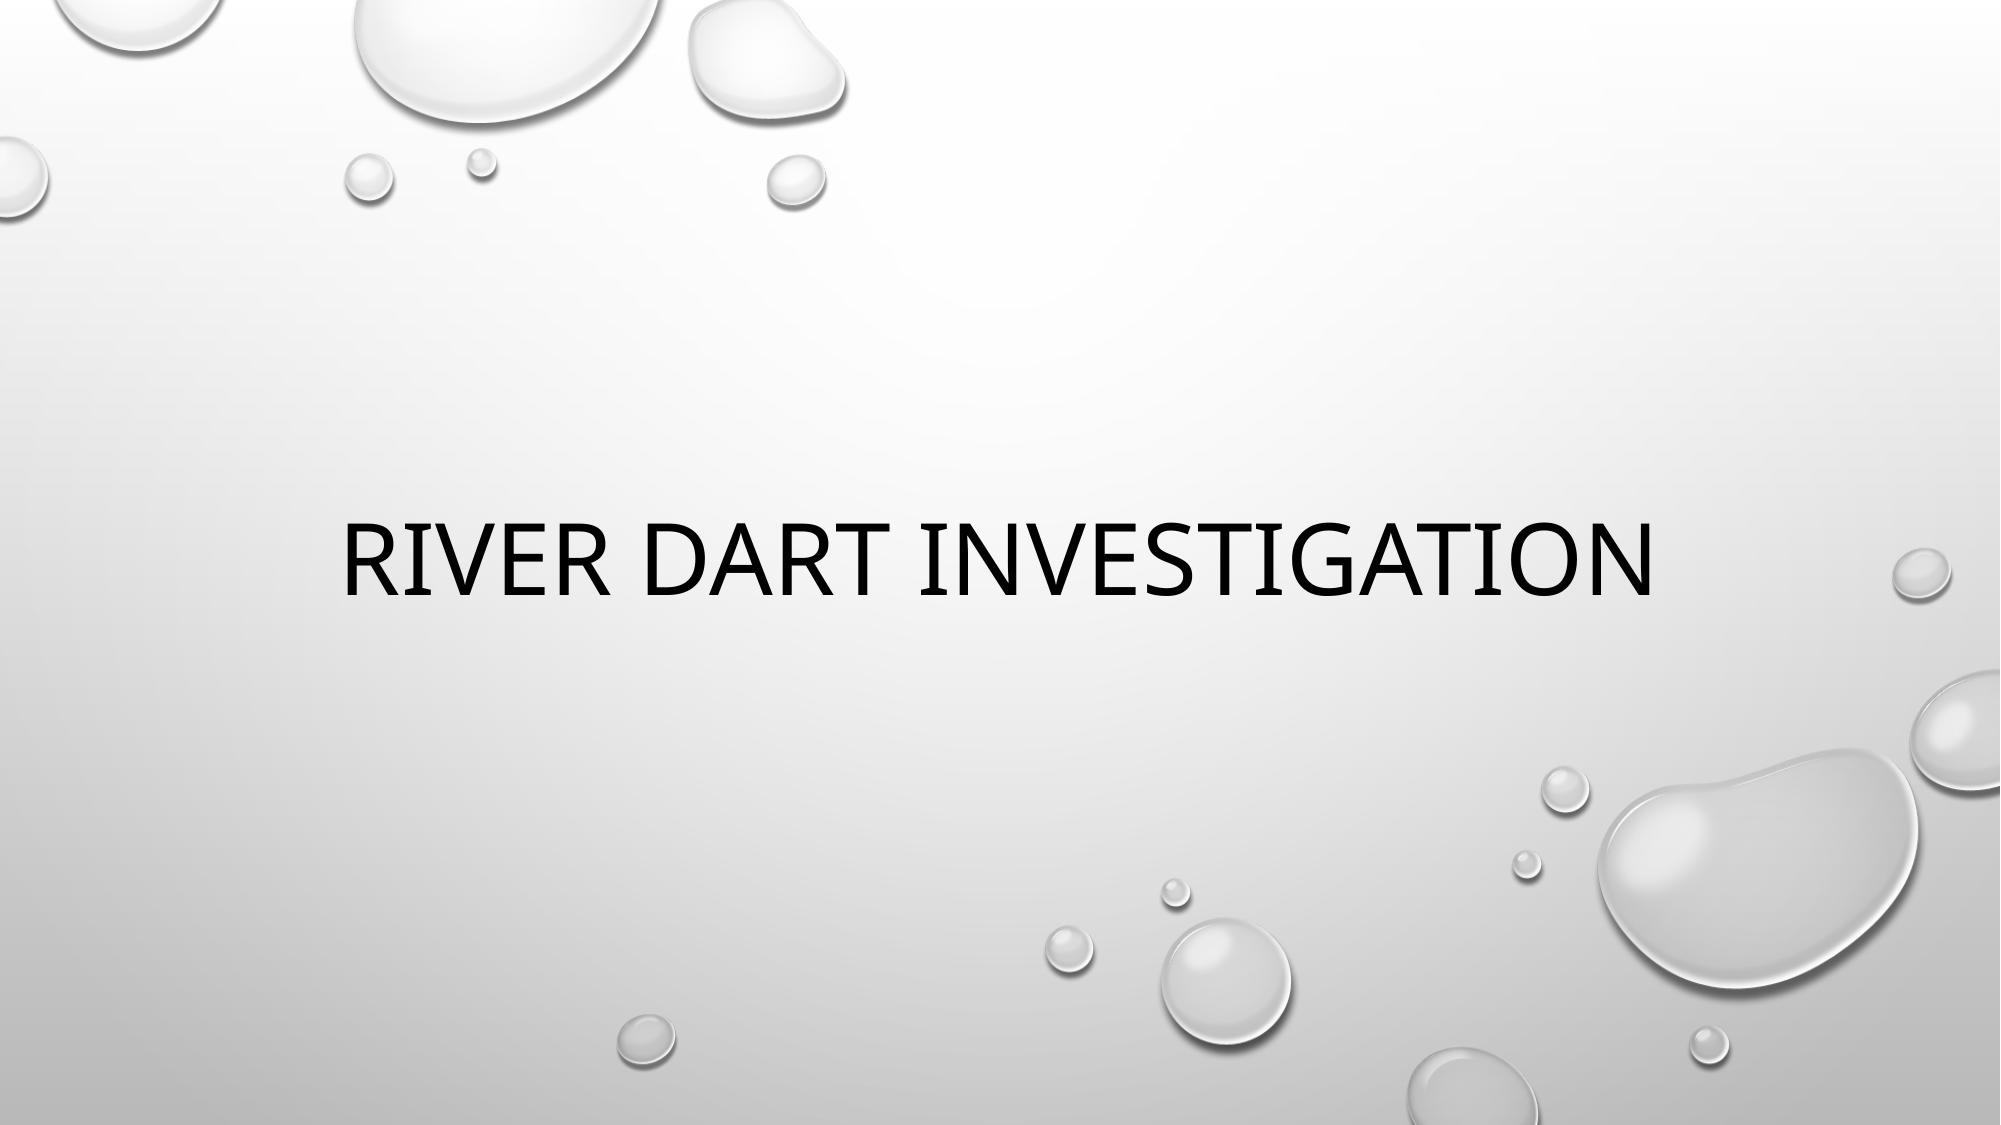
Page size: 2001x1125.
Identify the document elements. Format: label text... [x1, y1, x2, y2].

title River dart investigation [287, 213, 1713, 625]
